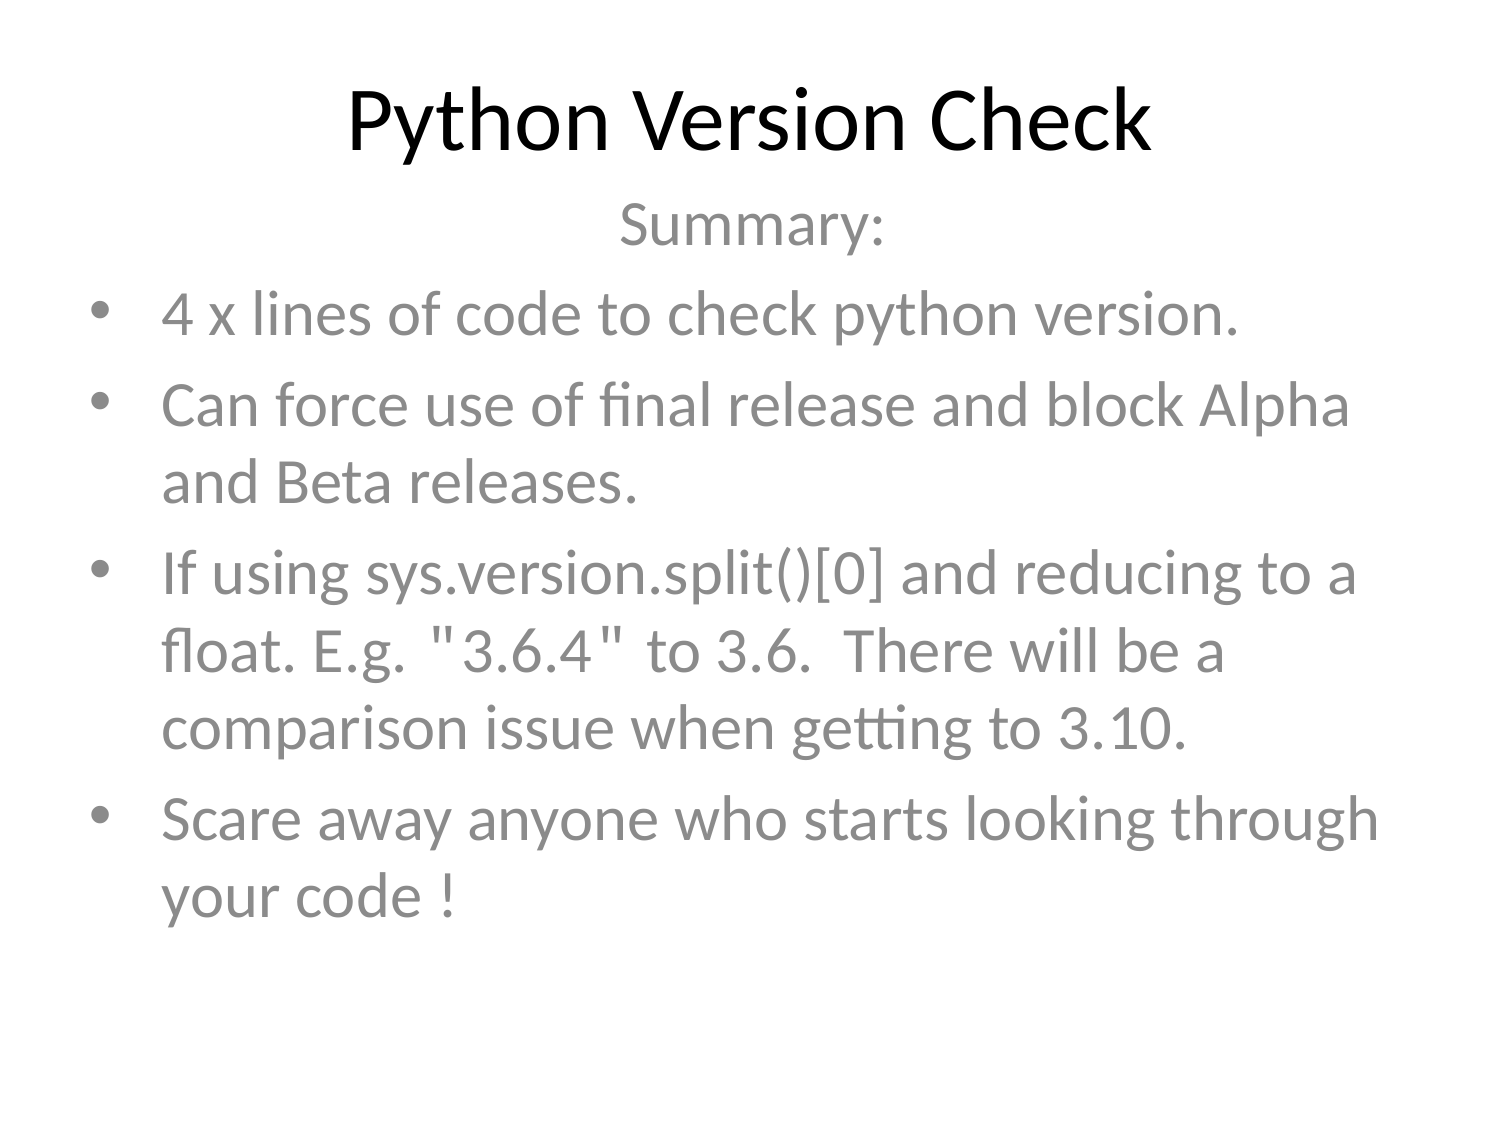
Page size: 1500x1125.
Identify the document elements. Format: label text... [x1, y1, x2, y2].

subtitle Summary: 4 x lines of code to check python version. Can force use of final release and block Alpha and Beta releases. If using sys.version.split()[0] and reducing to a float. E.g. "3.6.4" to 3.6. There will be a comparison issue when getting to 3.10. Scare away anyone who starts looking through your code ! [73, 172, 1448, 941]
text_box Python Version Check [76, 30, 1424, 172]
